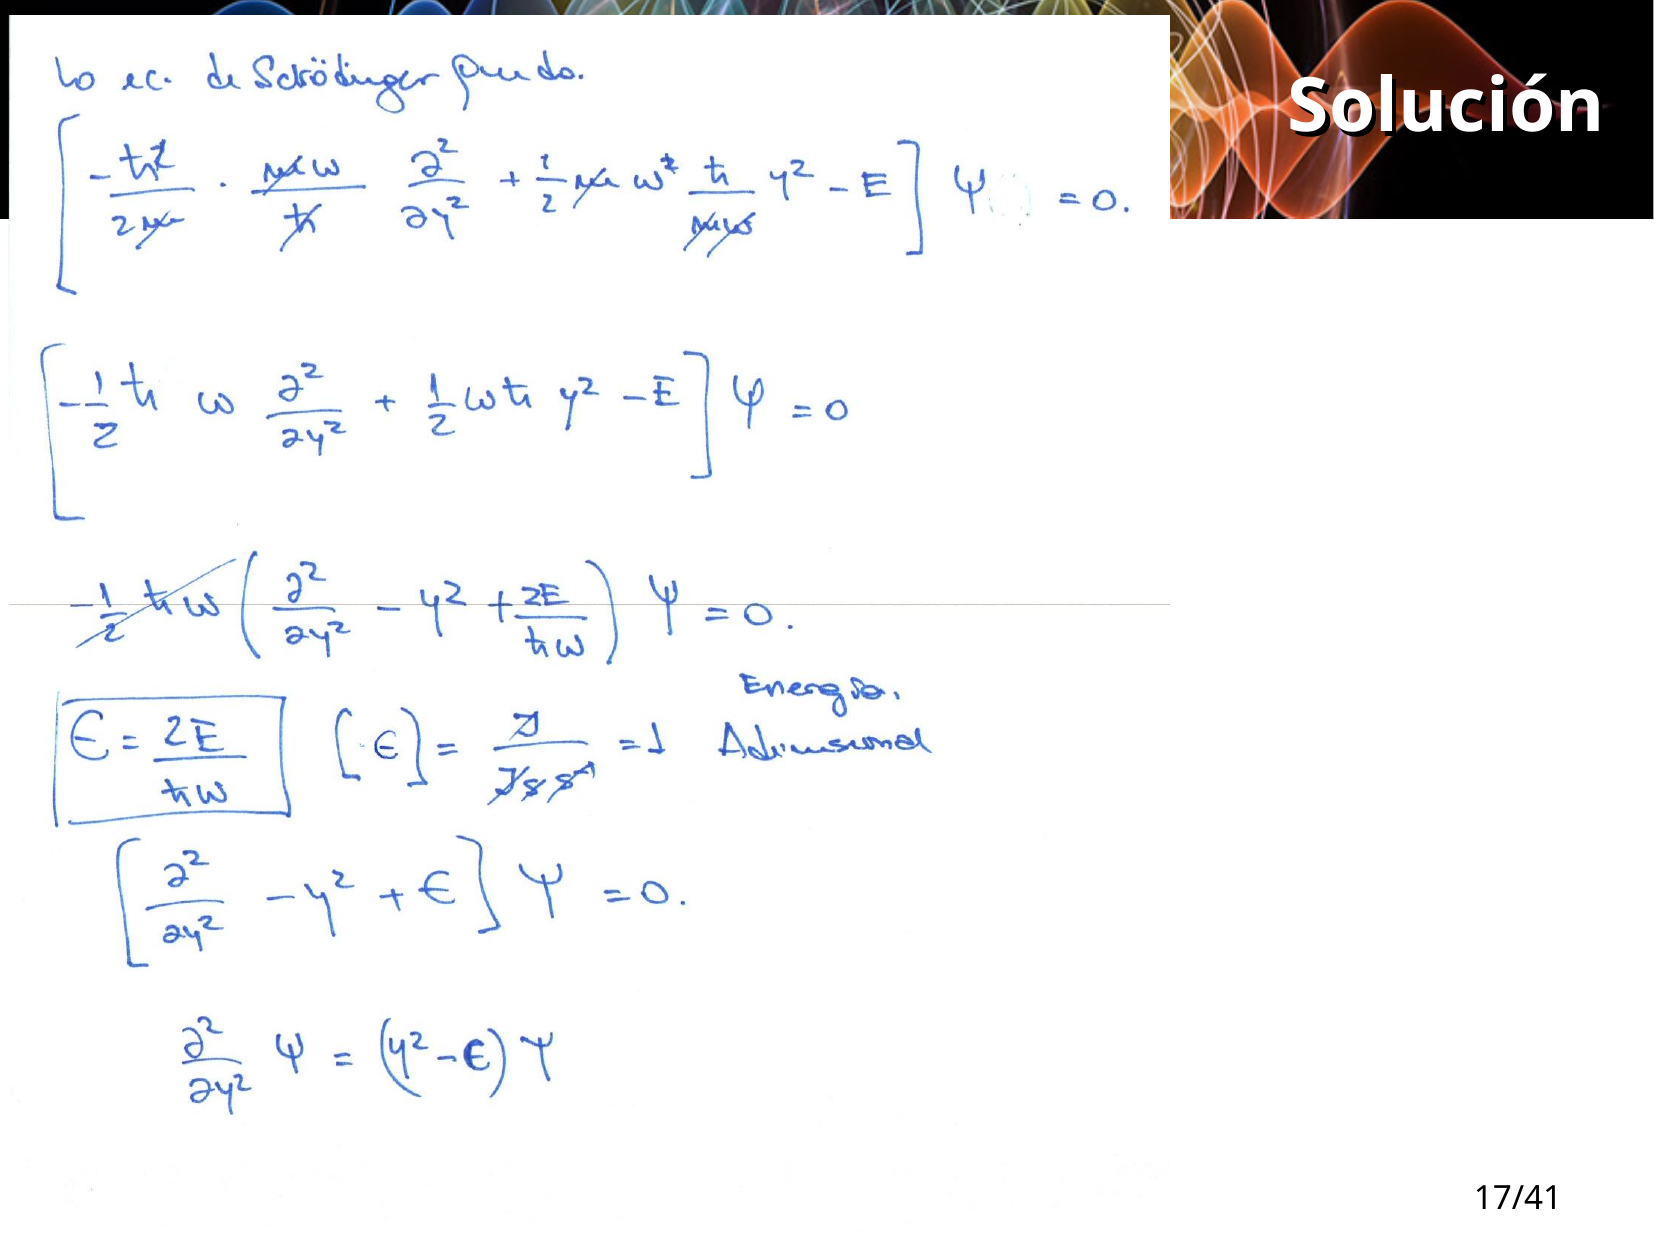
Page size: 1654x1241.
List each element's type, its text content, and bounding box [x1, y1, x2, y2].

title Solución [45, 15, 1606, 191]
picture [0, 0, 1654, 1241]
